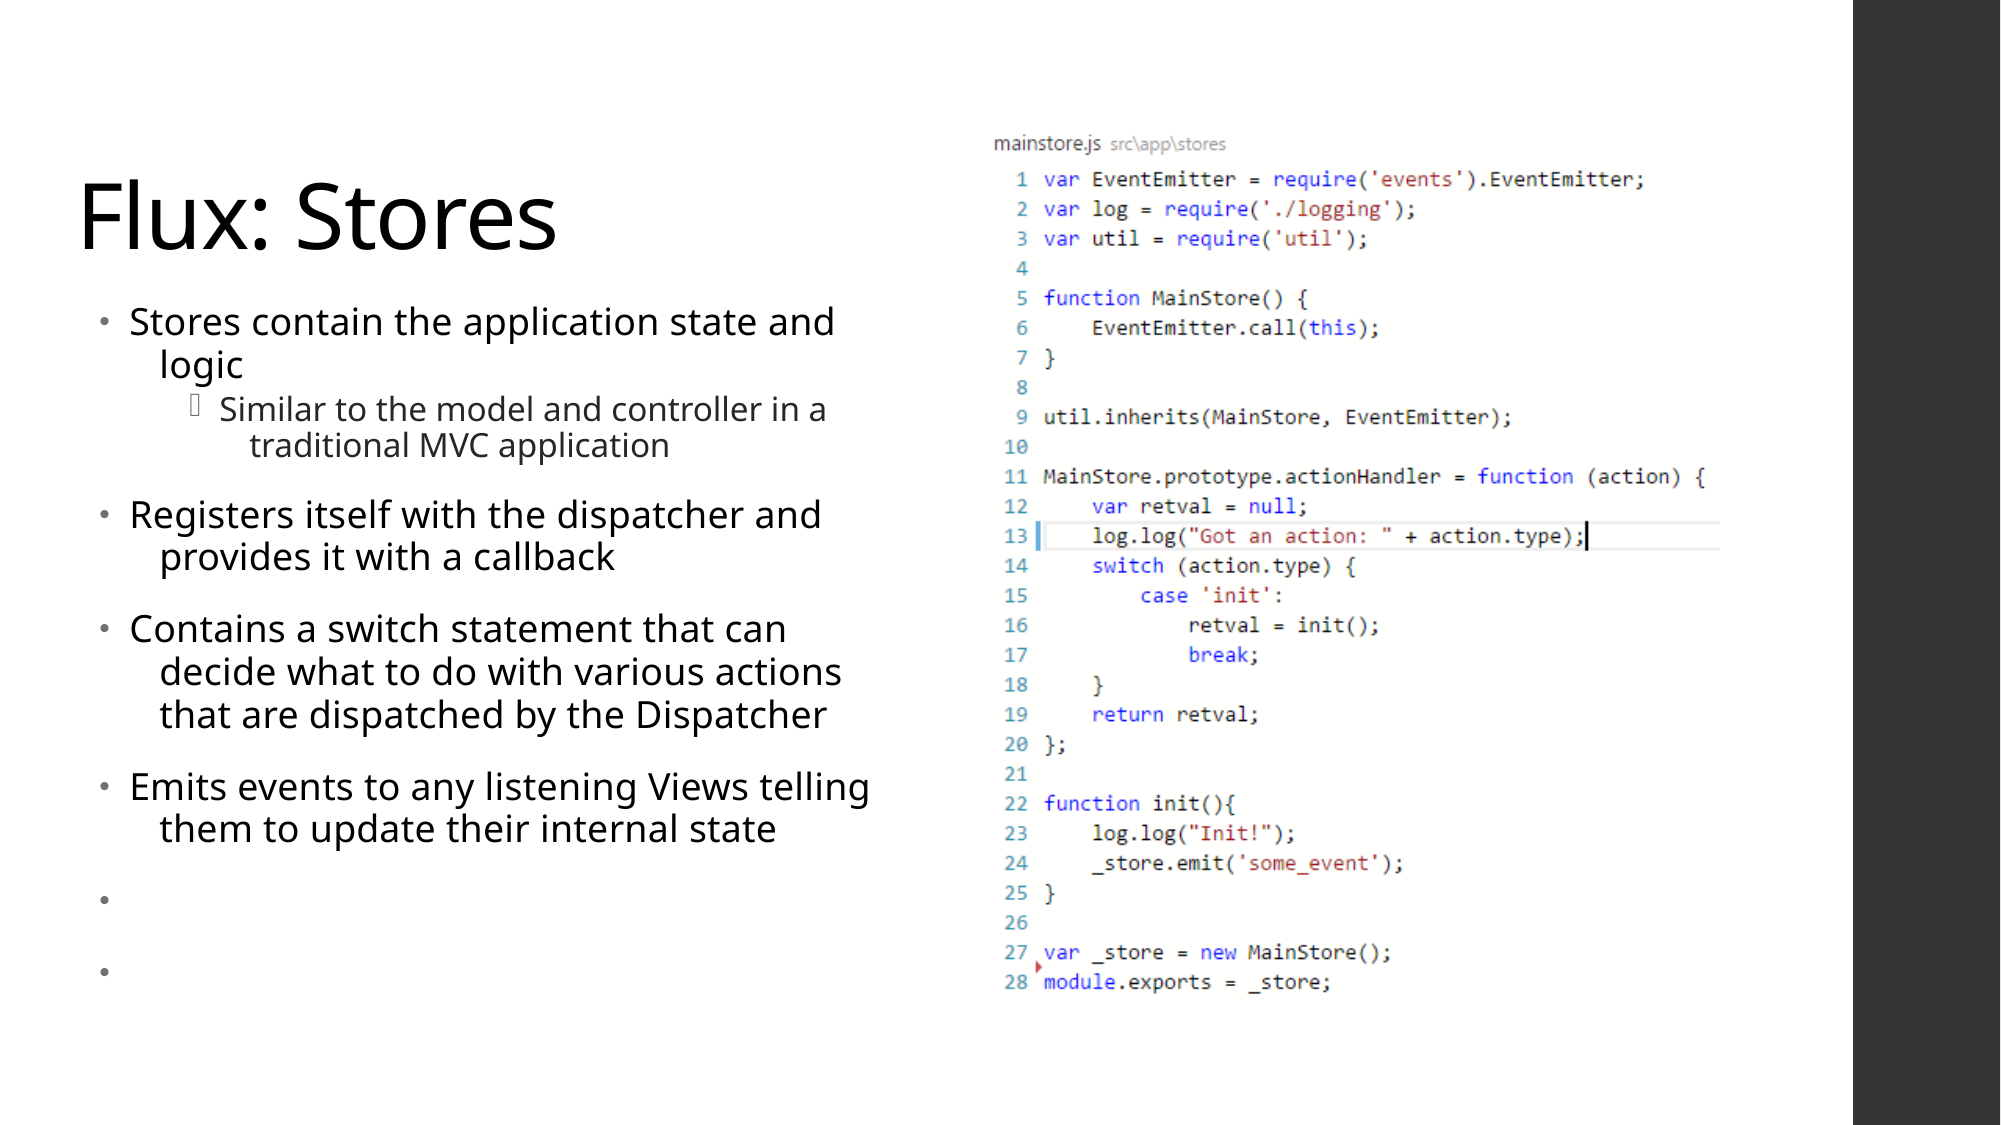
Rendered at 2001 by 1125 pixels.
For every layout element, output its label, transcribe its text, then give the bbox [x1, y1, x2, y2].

title Flux: Stores [61, 60, 1652, 278]
list Stores contain the application state and logic Similar to the model and controller in a traditional MVC application Registers itself with the dispatcher and provides it with a callback Contains a switch statement that can decide what to do with various actions that are dispatched by the Dispatcher Emits events to any listening Views telling them to update their internal state [84, 293, 922, 1008]
picture [986, 128, 1720, 1008]
